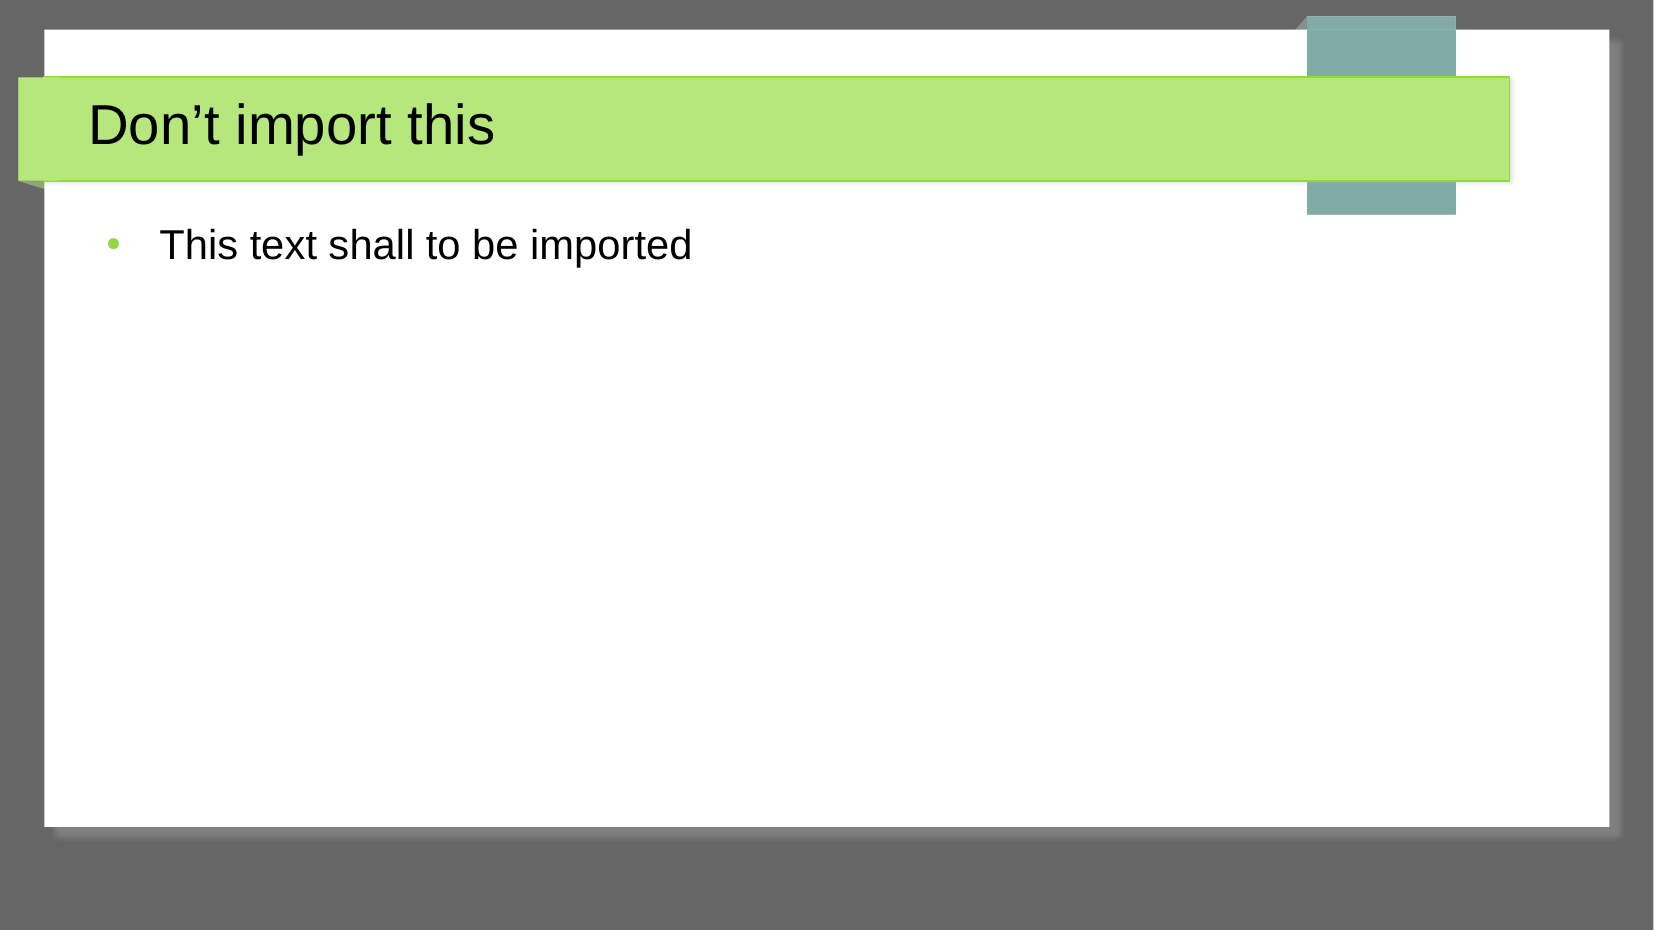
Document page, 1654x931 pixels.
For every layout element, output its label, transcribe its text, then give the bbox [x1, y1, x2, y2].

list This text shall to be imported [88, 221, 1565, 813]
title Don’t import this [88, 73, 1506, 178]
